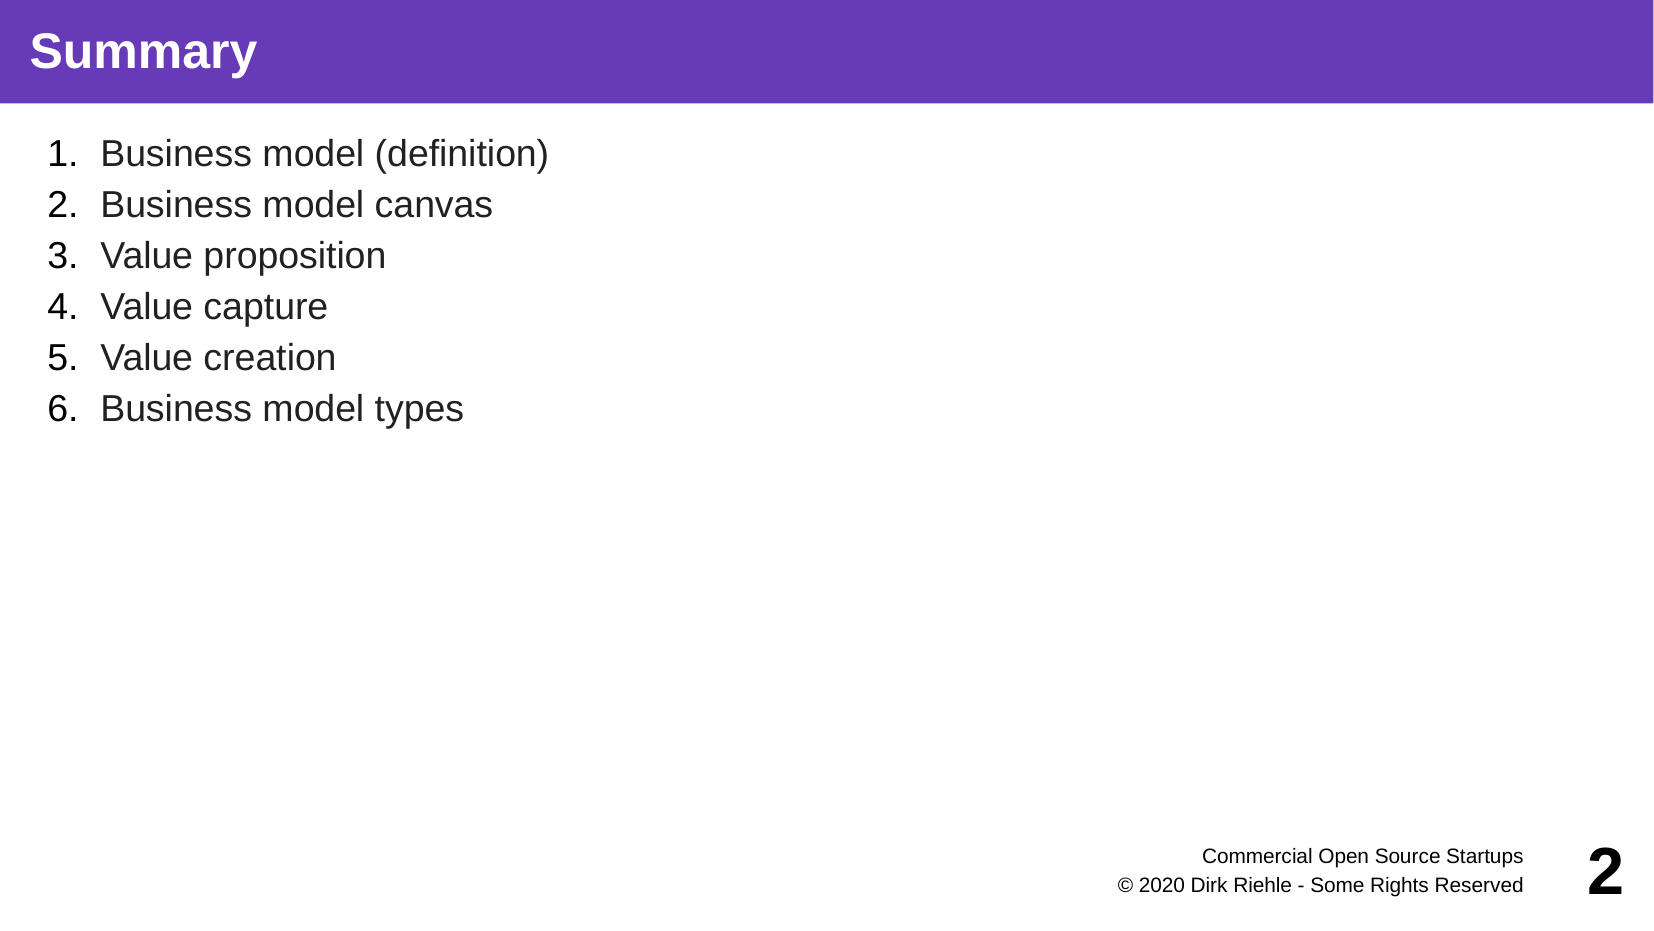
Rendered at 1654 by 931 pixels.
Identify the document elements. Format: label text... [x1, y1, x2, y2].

title Summary [0, 0, 1654, 104]
list Business model (definition) Business model canvas Value proposition Value capture Value creation Business model types [29, 132, 1625, 813]
